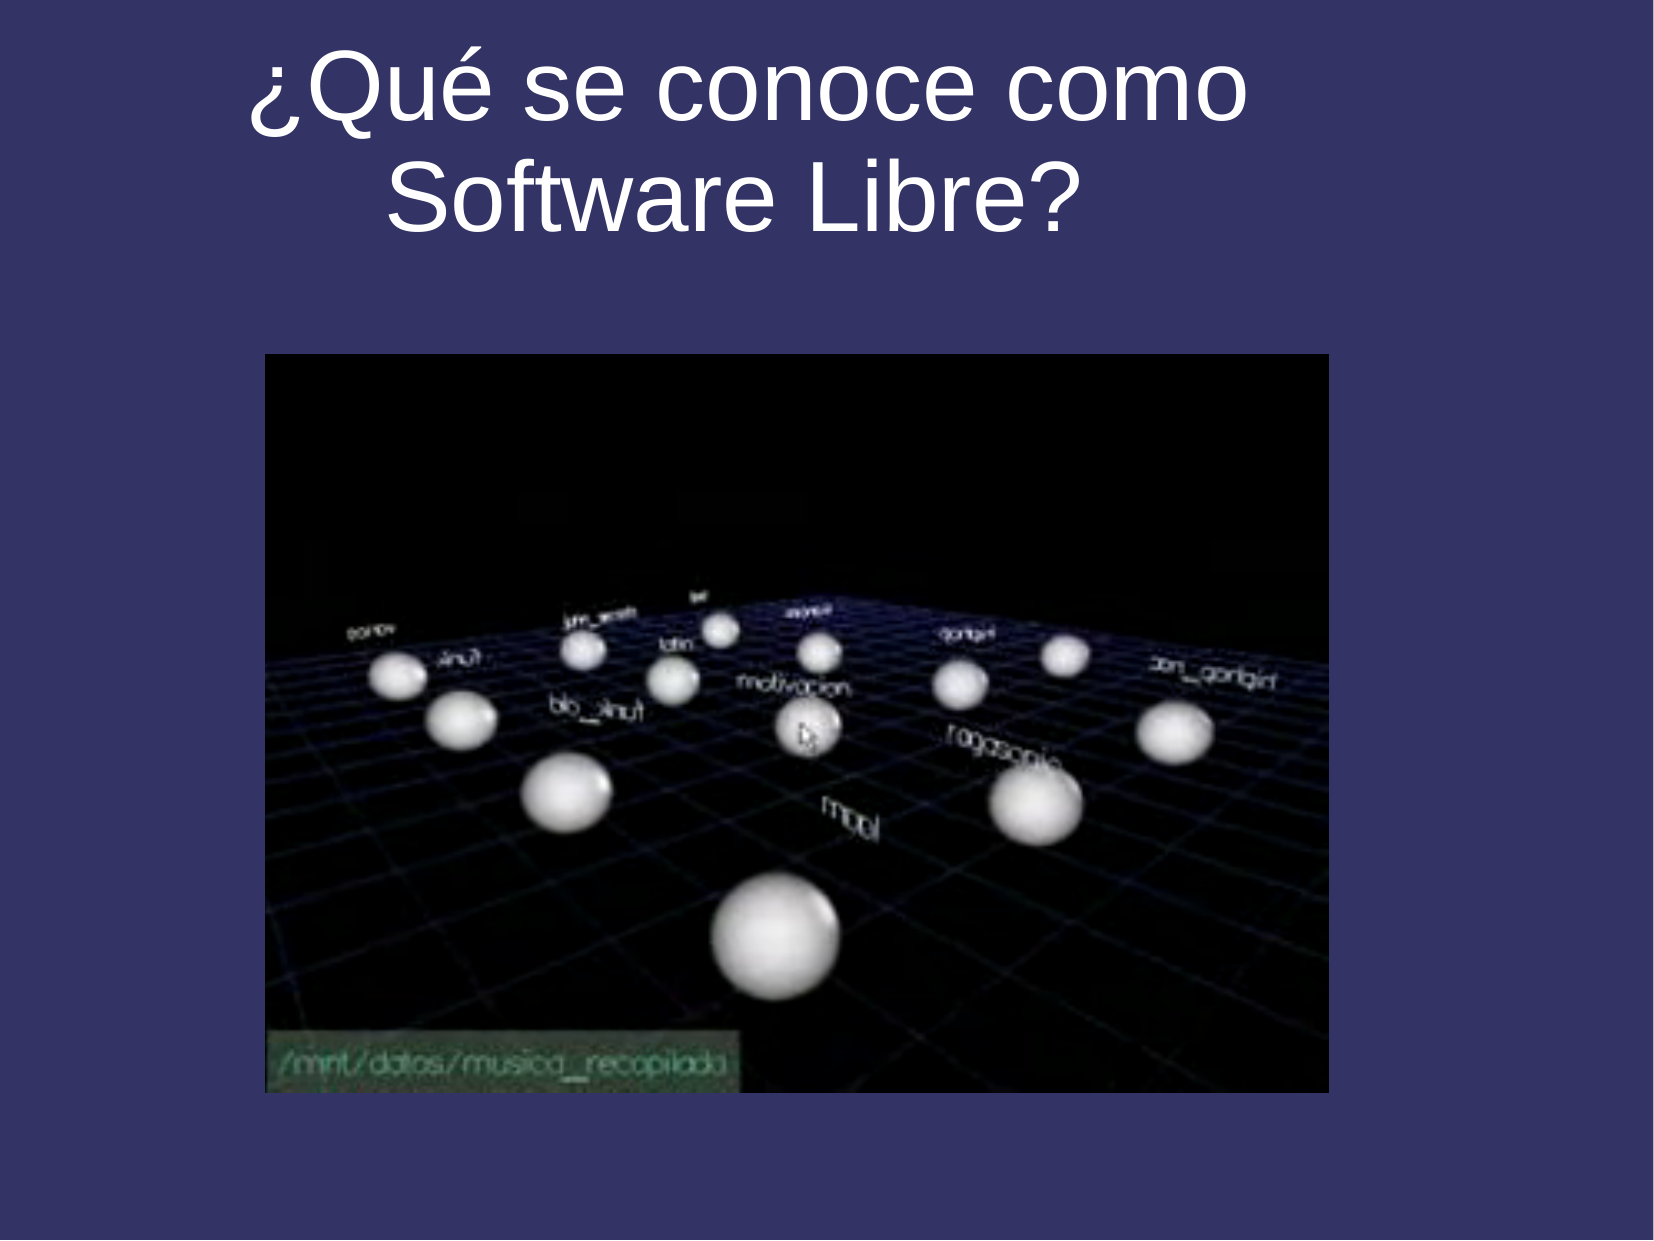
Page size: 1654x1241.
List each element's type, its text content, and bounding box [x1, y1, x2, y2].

picture [265, 354, 1329, 1093]
text_box ¿Qué se conoce como Software Libre? [245, 29, 1322, 379]
